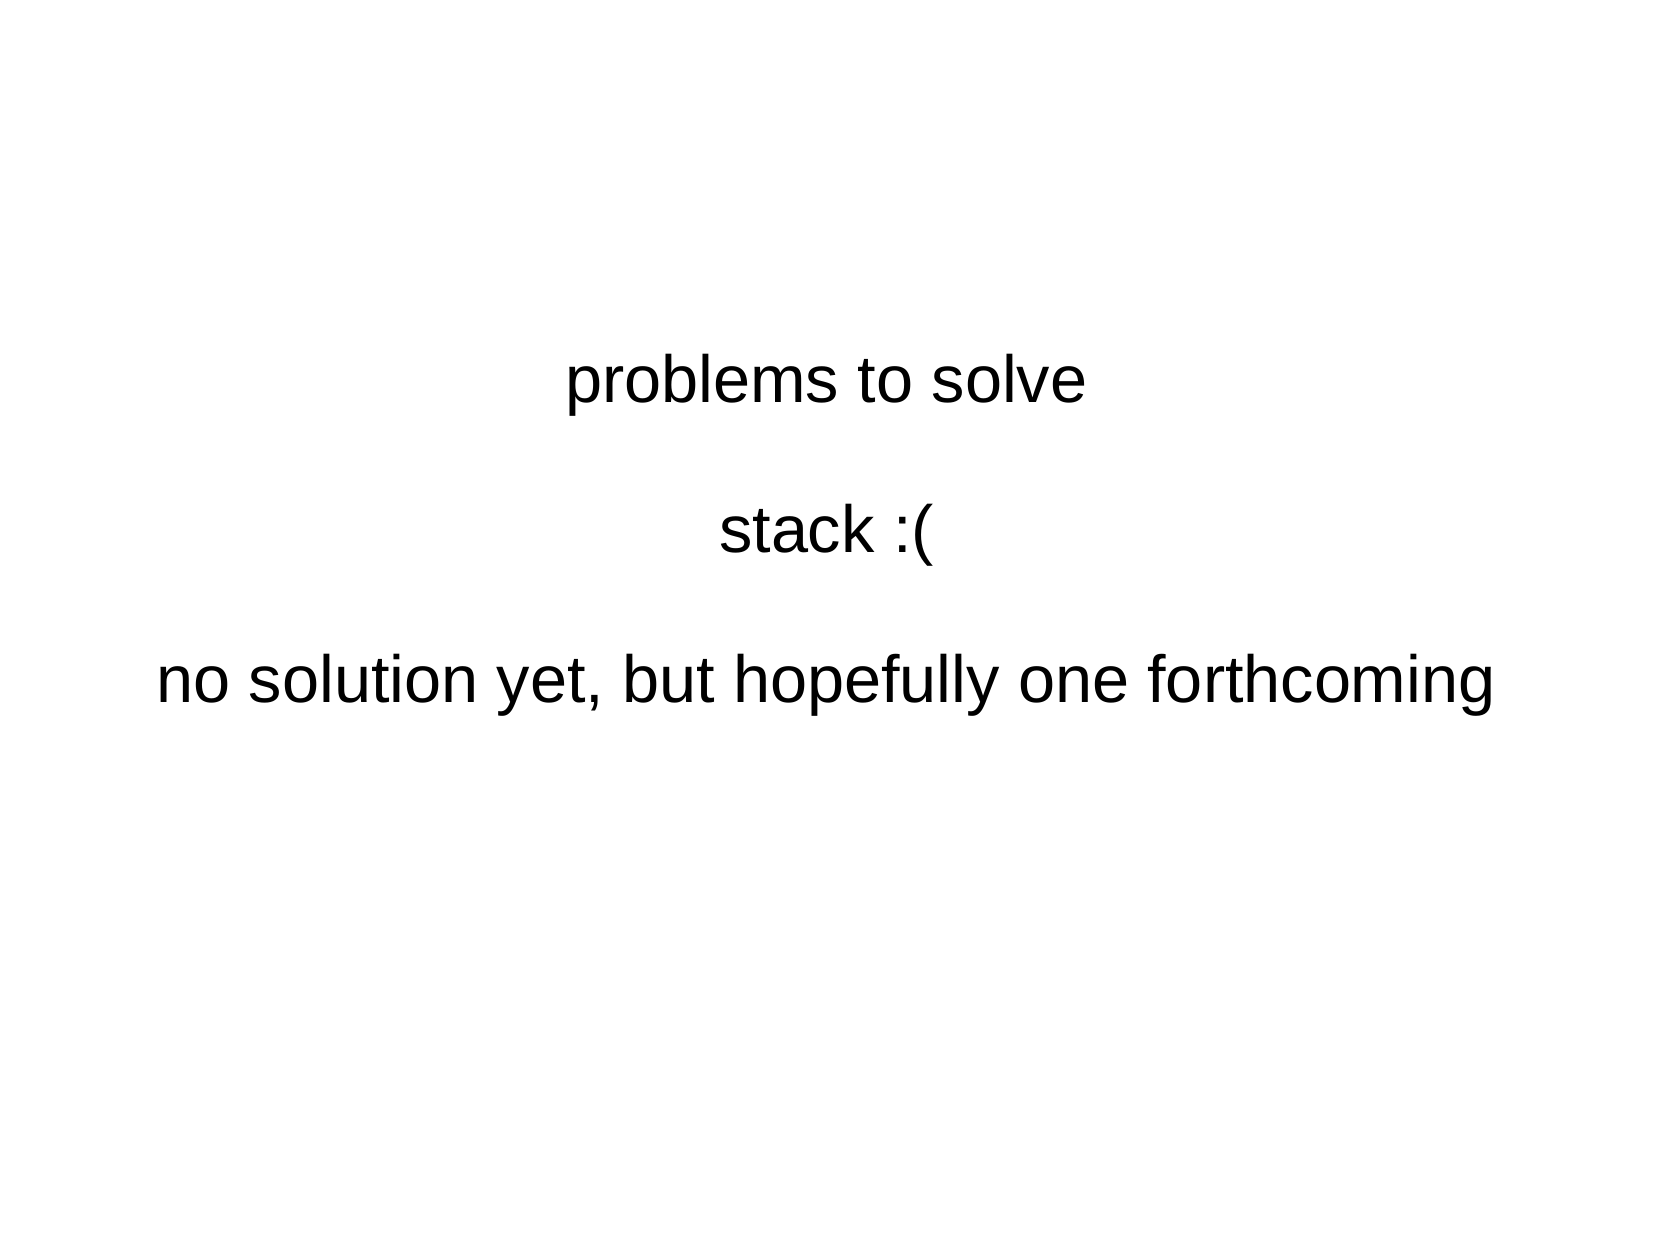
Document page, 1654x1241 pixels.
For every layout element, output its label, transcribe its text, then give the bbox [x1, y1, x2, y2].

subtitle problems to solve stack :( no solution yet, but hopefully one forthcoming [82, 49, 1571, 1010]
